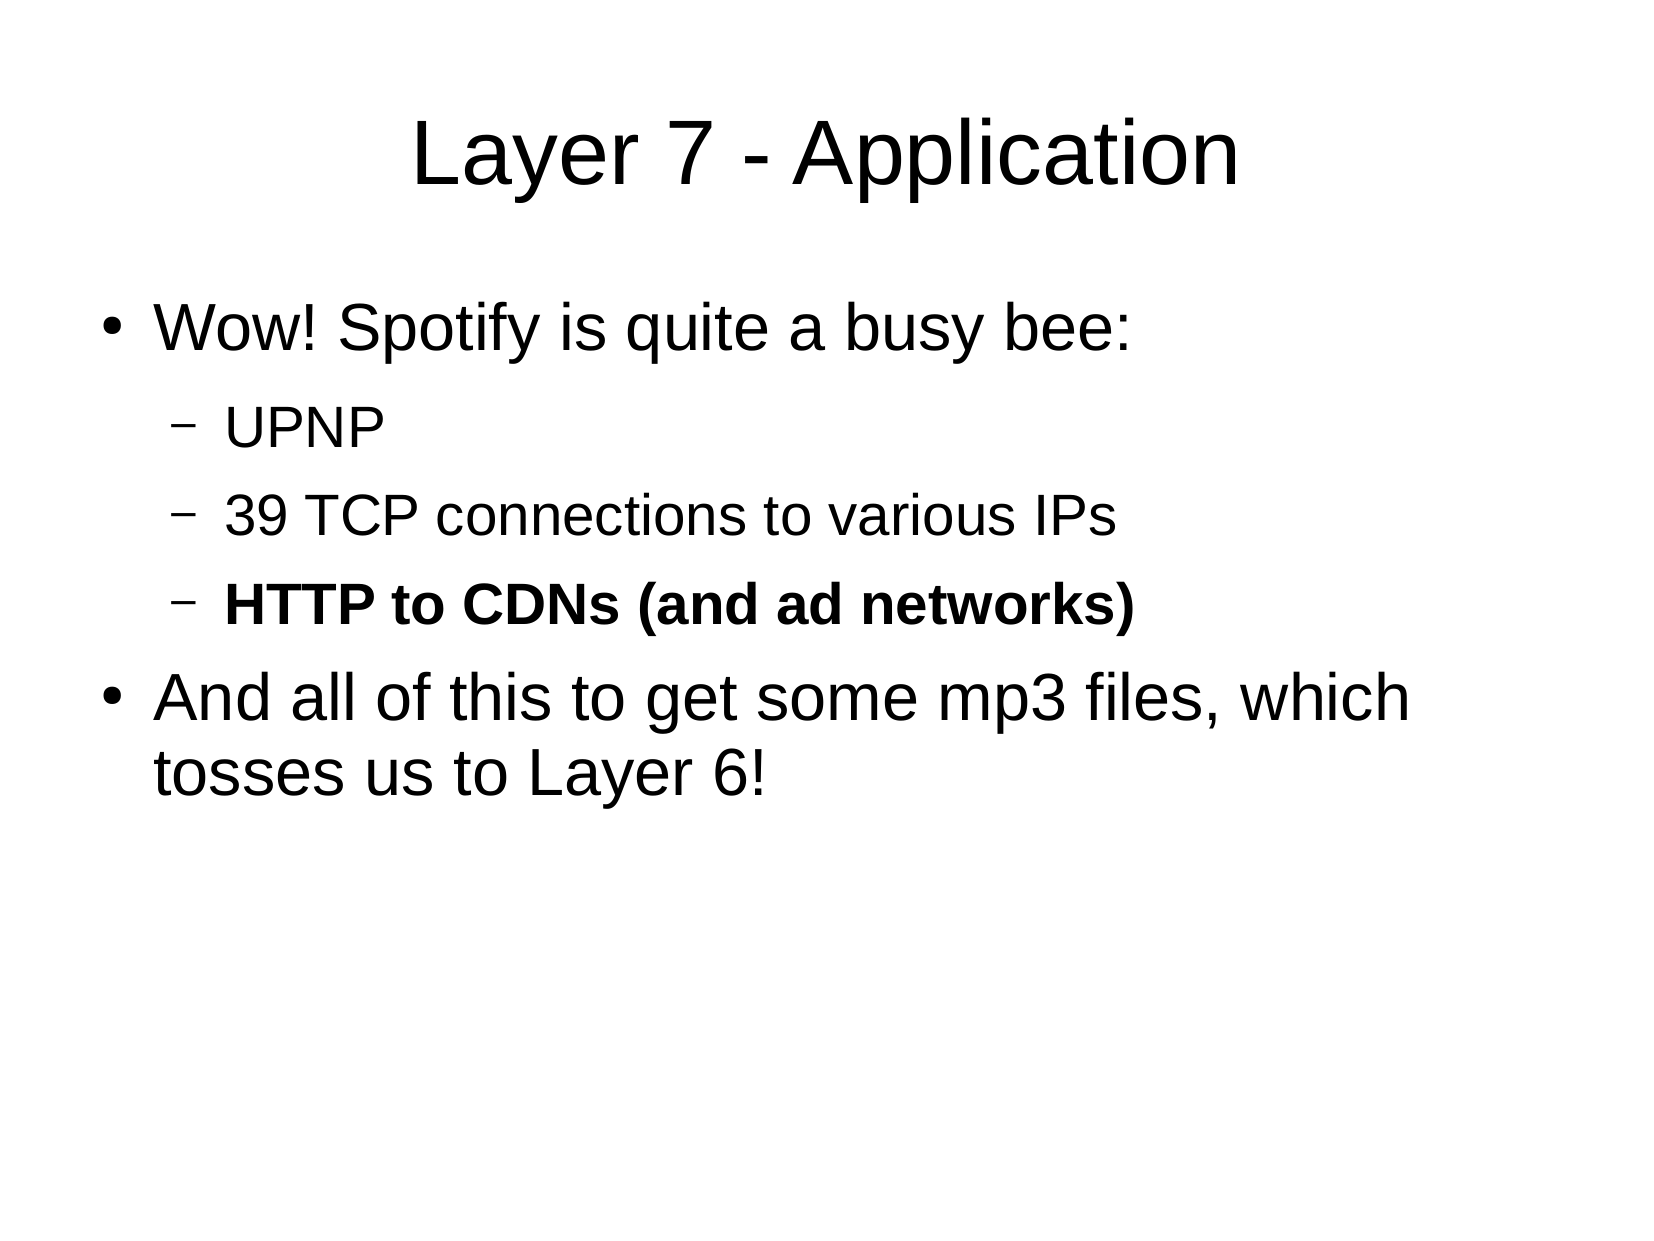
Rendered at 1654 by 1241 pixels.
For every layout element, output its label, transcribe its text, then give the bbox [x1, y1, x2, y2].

list Wow! Spotify is quite a busy bee: UPNP 39 TCP connections to various IPs HTTP to CDNs (and ad networks) And all of this to get some mp3 files, which tosses us to Layer 6! [82, 290, 1571, 1010]
title Layer 7 - Application [82, 49, 1571, 257]
